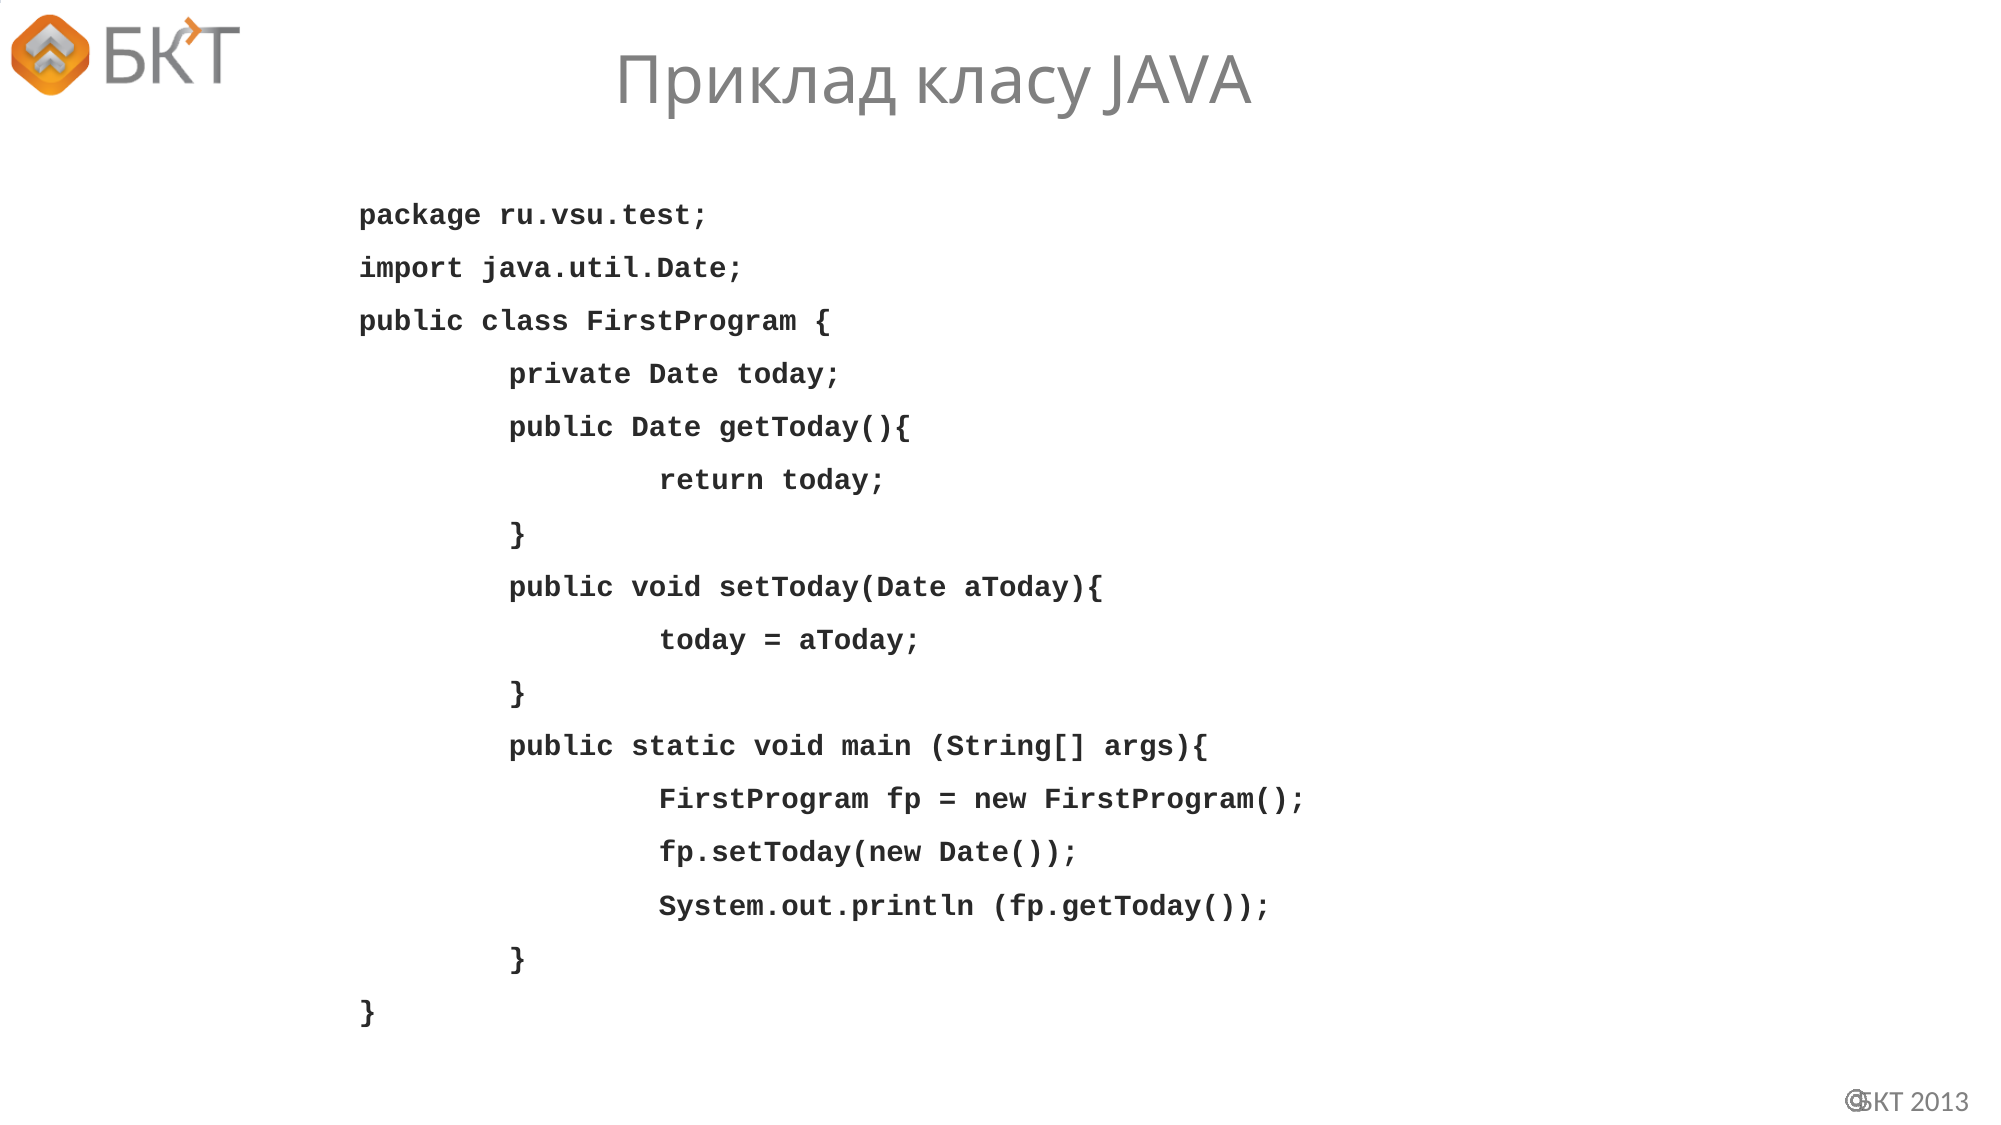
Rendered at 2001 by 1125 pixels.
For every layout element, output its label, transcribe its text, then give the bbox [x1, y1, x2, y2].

picture [4, 9, 250, 97]
picture [1845, 1084, 1867, 1116]
text_box Приклад класу JAVA [600, 29, 1426, 187]
text_box package ru.vsu.test; import java.util.Date; public class FirstProgram { private Date today; public Date getToday(){ return today; } public void setToday(Date aToday){ today = aToday; } public static void main (String[] args){ FirstProgram fp = new FirstProgram(); fp.setToday(new Date()); System.out.println (fp.getToday()); } } [344, 187, 1621, 1036]
